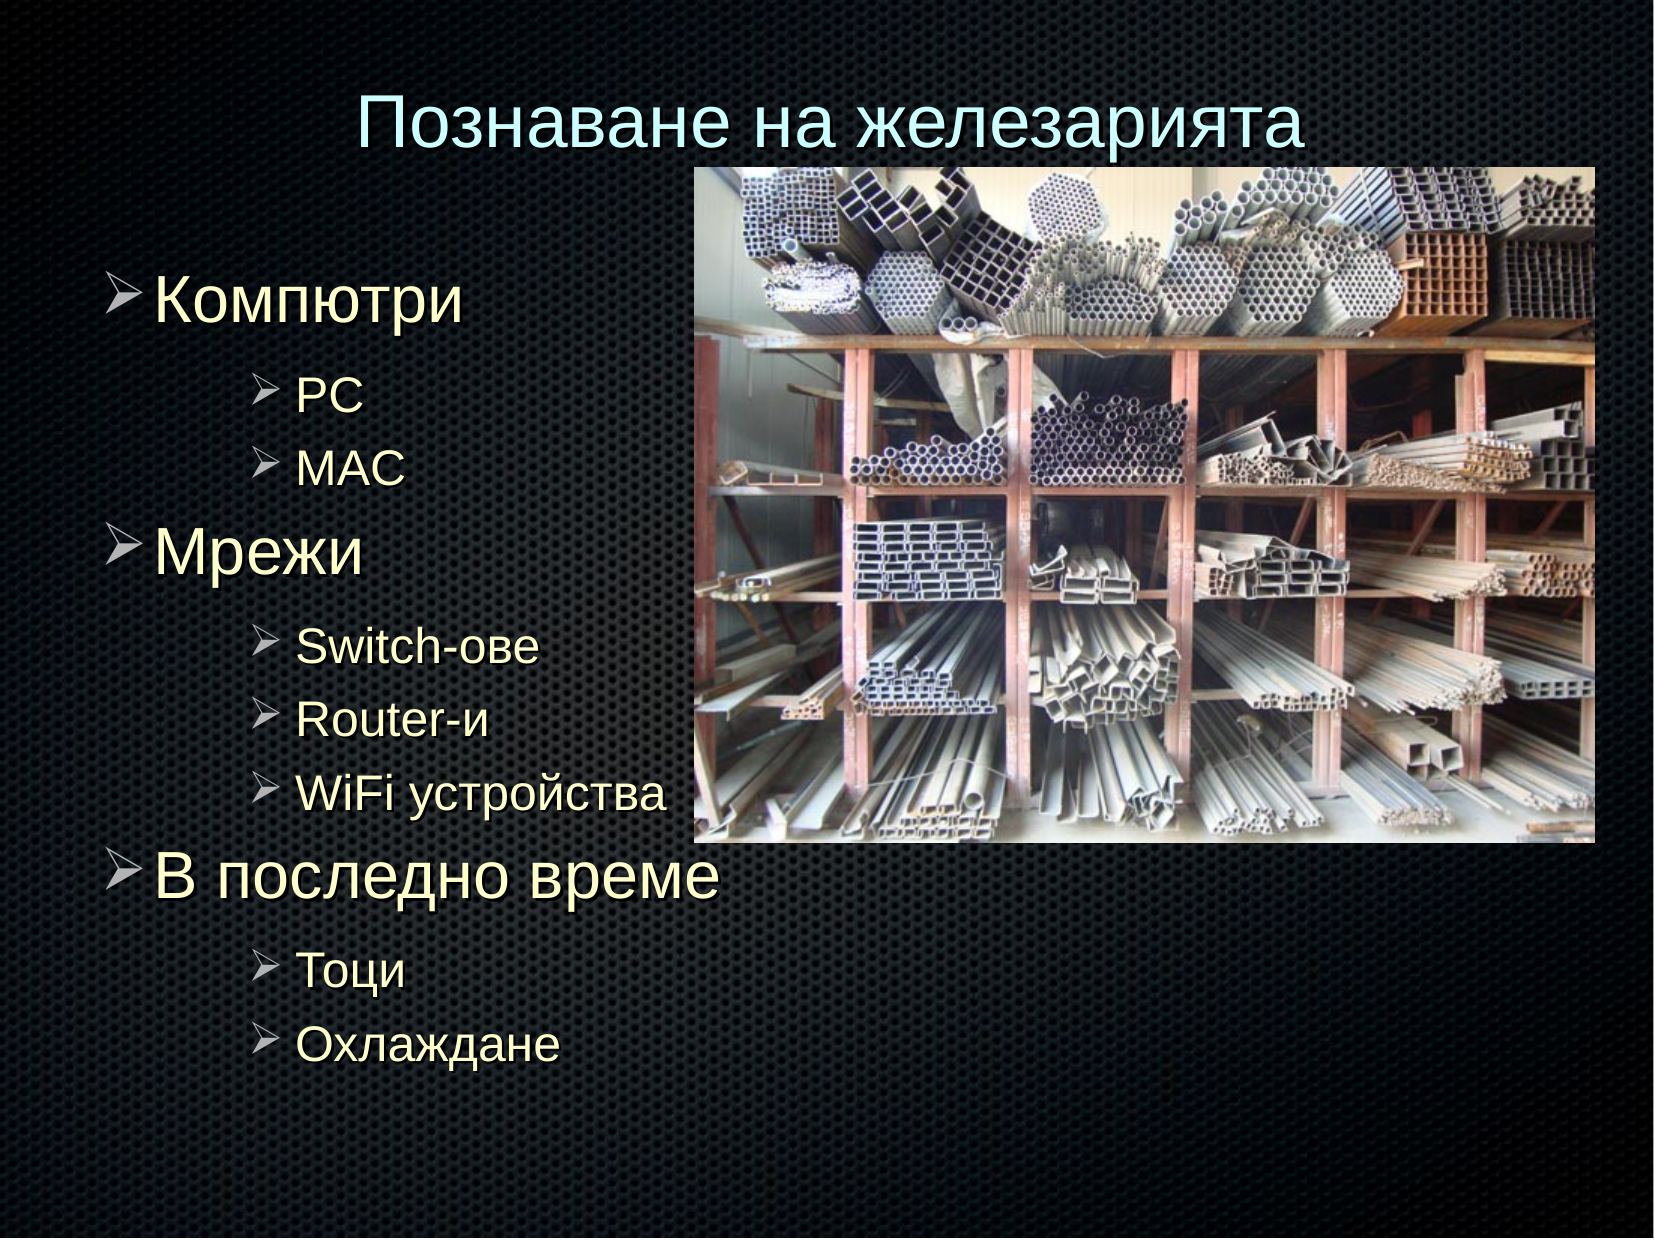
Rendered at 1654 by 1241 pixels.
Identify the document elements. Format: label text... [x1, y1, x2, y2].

picture [0, 0, 1654, 1238]
list Компютри PC MAC Мрежи Switch-ове Router-и WiFi устройства В последно време Тоци Охлаждане [82, 262, 1571, 1148]
title Познаване на железарията [86, 25, 1576, 218]
